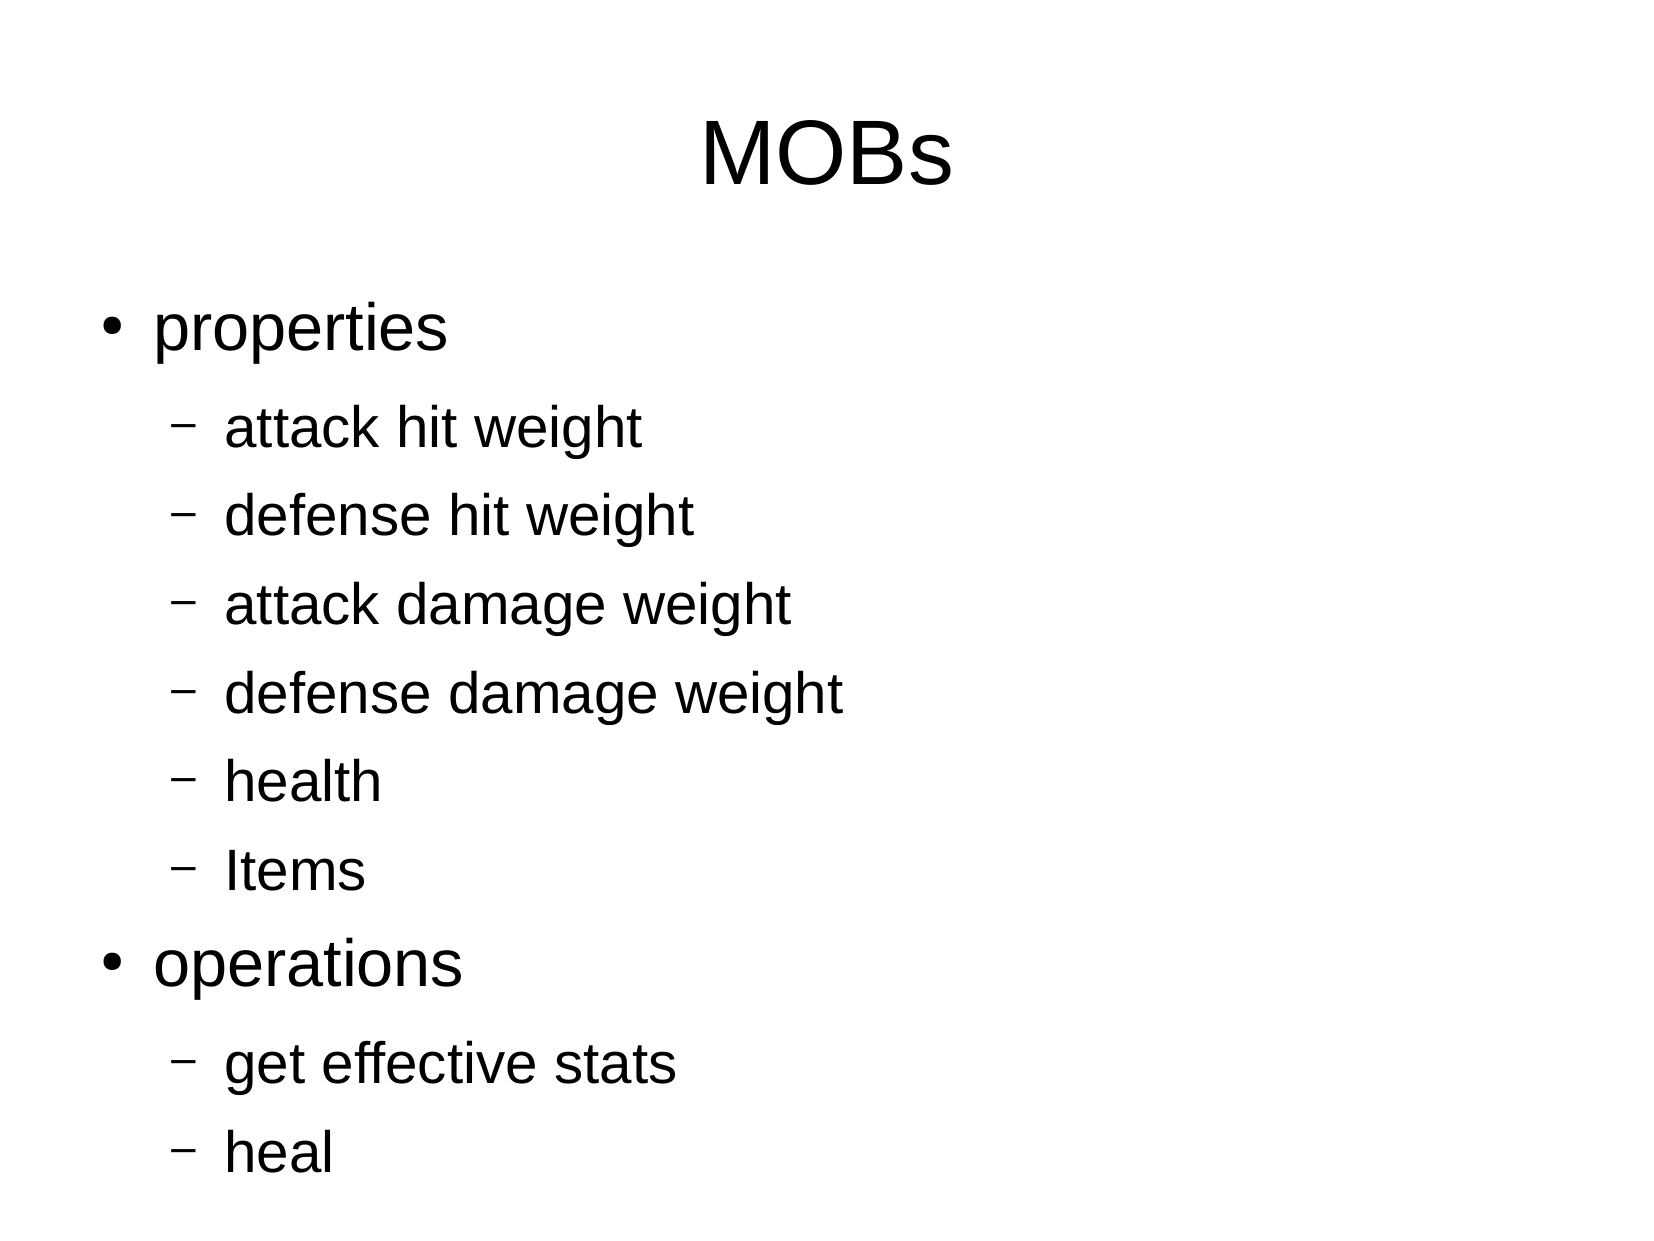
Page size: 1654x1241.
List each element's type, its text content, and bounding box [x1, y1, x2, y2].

list properties attack hit weight defense hit weight attack damage weight defense damage weight health Items operations get effective stats heal [82, 290, 1571, 1182]
title MOBs [82, 49, 1571, 257]
